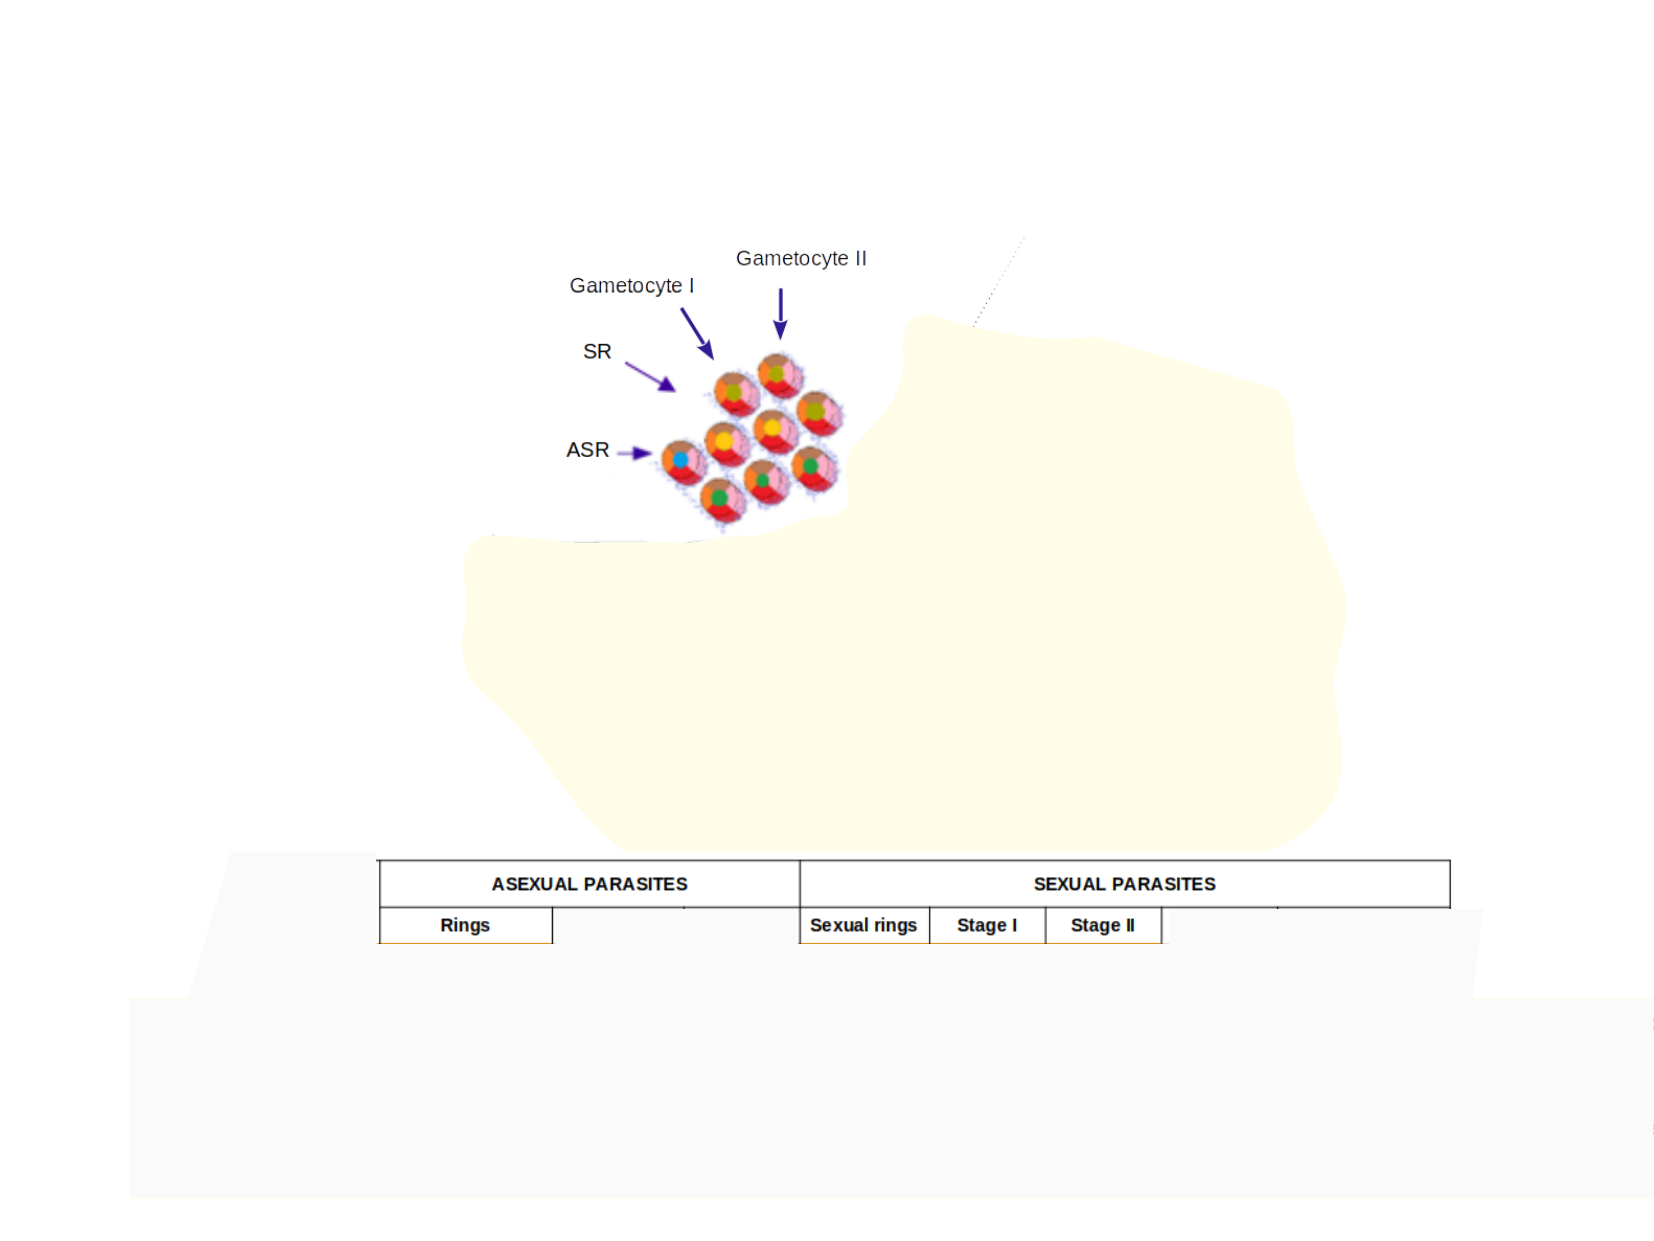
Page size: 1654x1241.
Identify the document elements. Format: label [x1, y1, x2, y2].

text_box [129, 852, 1654, 1199]
picture [376, 852, 1654, 998]
picture [396, 234, 1264, 821]
text_box [462, 315, 1347, 852]
